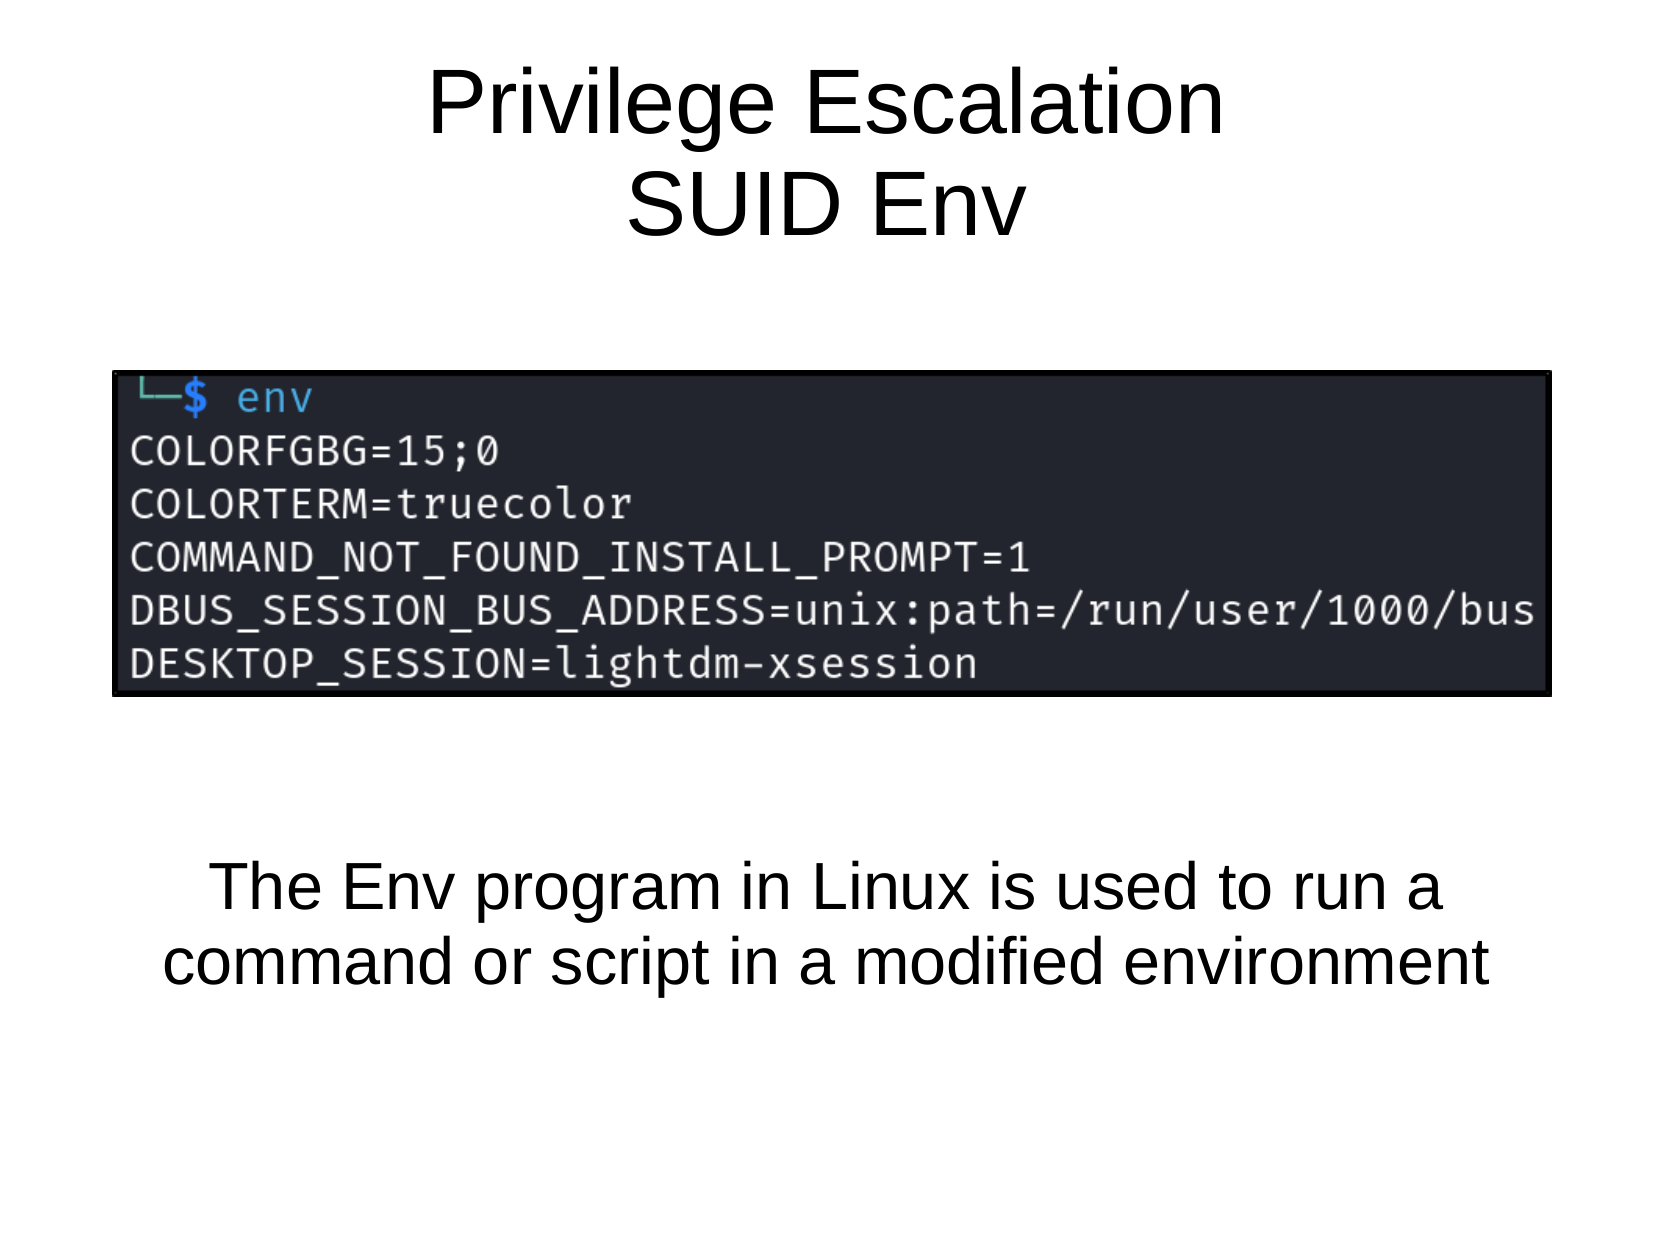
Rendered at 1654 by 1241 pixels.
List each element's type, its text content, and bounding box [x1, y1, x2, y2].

title Privilege Escalation SUID Env [82, 49, 1571, 257]
subtitle The Env program in Linux is used to run a command or script in a modified environment [82, 290, 1571, 1109]
picture [112, 370, 1552, 697]
